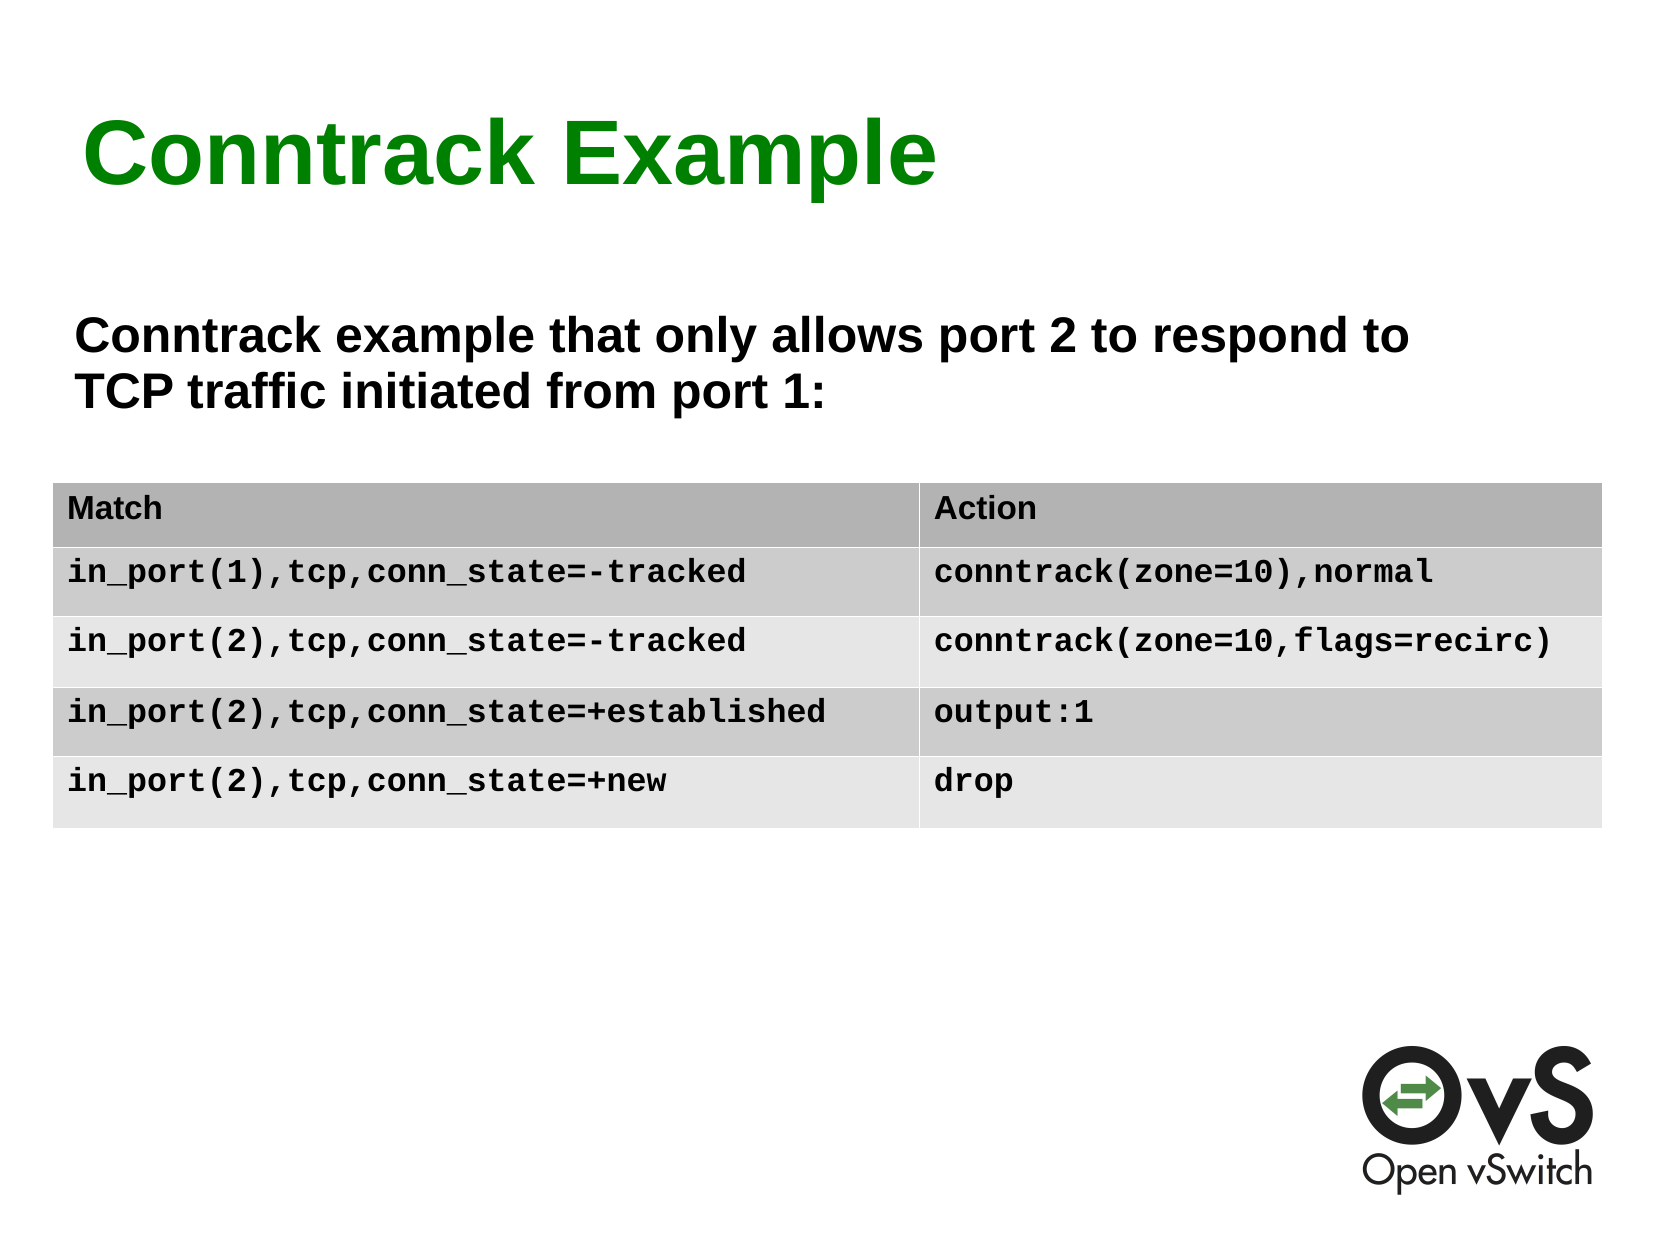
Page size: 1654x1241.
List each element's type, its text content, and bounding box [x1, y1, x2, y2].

table_cell in_port(2),tcp,conn_state=+established [53, 688, 919, 756]
table_cell output:1 [920, 688, 1602, 756]
table_cell in_port(2),tcp,conn_state=+new [53, 757, 919, 828]
table_cell conntrack(zone=10,flags=recirc) [920, 617, 1602, 687]
table_cell in_port(2),tcp,conn_state=-tracked [53, 617, 919, 687]
table_cell in_port(1),tcp,conn_state=-tracked [53, 548, 919, 616]
table_header Match [53, 483, 919, 547]
picture [1350, 1034, 1606, 1200]
table_header Action [920, 483, 1602, 547]
table_cell drop [920, 757, 1602, 828]
table_cell conntrack(zone=10),normal [920, 548, 1602, 616]
title Conntrack Example [82, 49, 1571, 257]
text_box Conntrack example that only allows port 2 to respond to TCP traffic initiated from port 1: [0, 300, 1444, 427]
